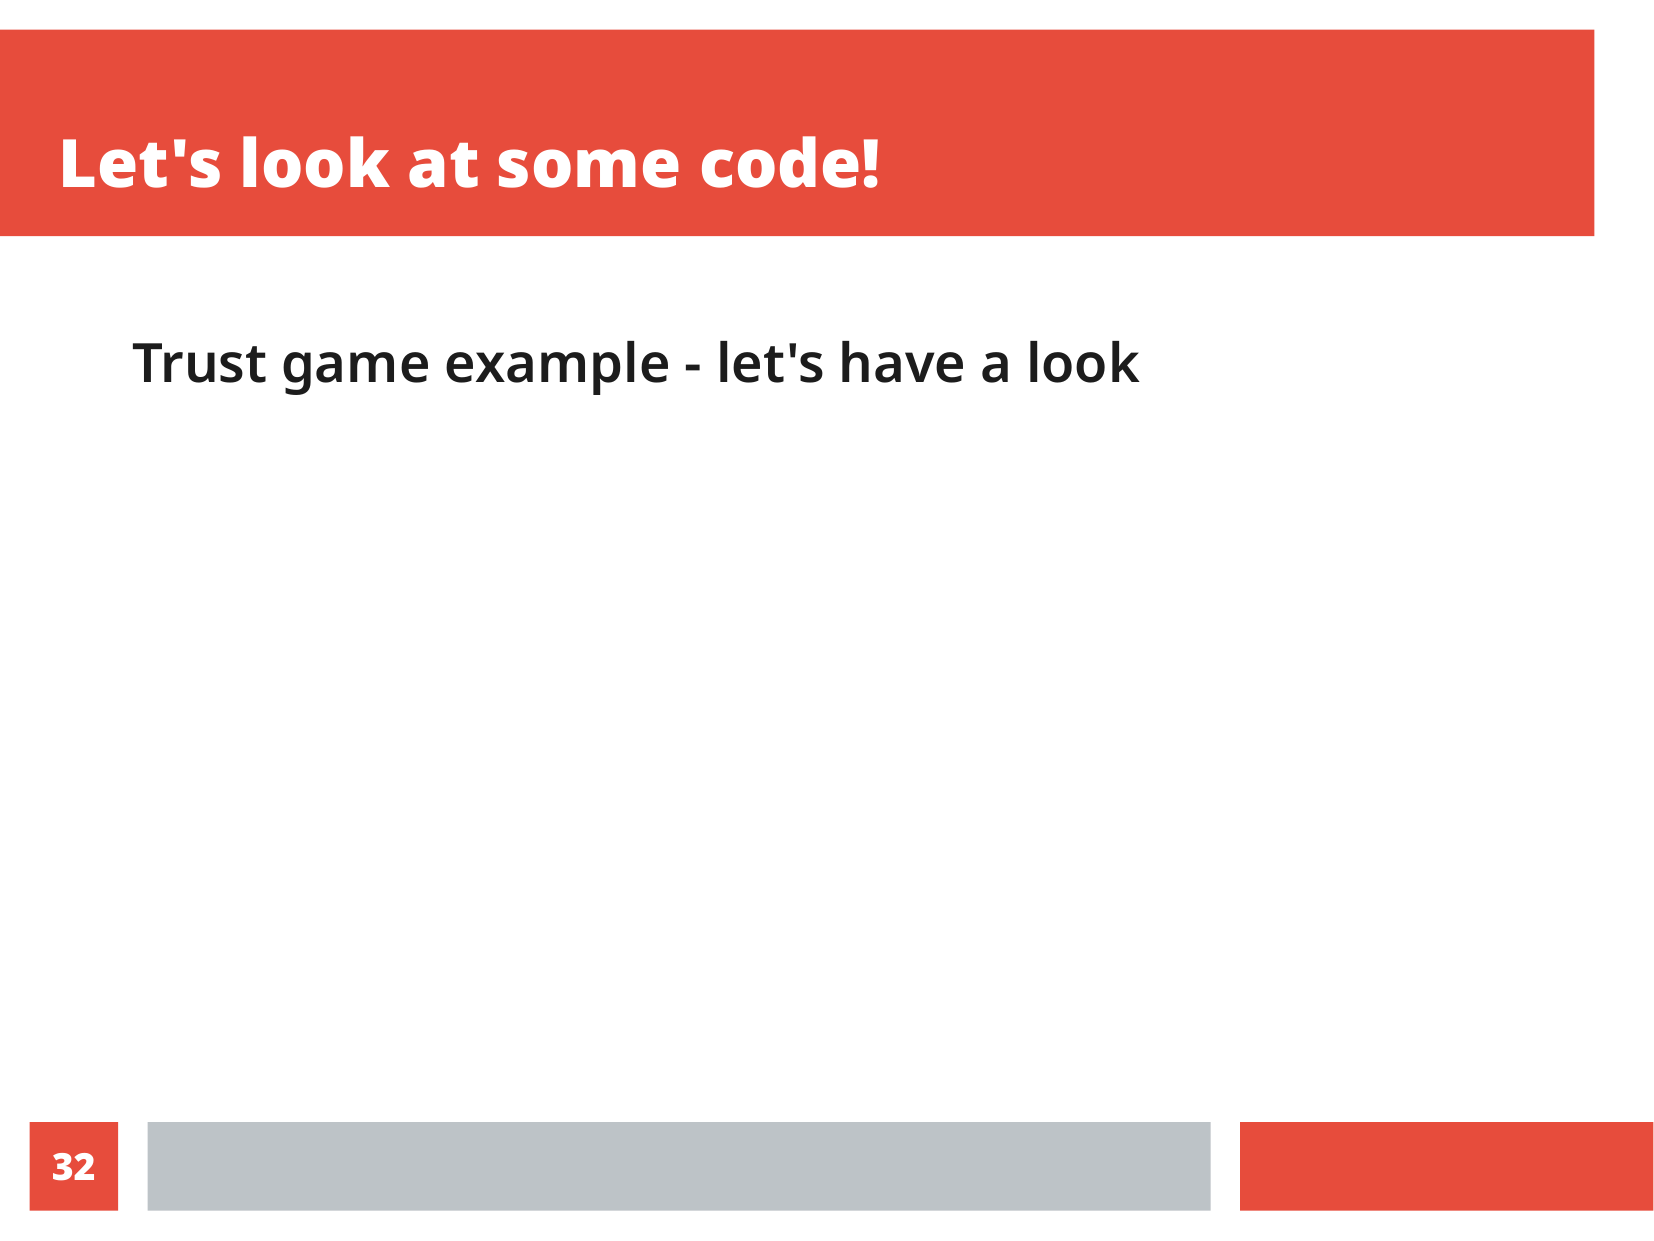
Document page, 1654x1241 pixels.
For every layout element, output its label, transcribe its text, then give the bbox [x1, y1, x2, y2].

title Let's look at some code! [59, 59, 1595, 207]
list Trust game example - let's have a look [59, 324, 1565, 1093]
